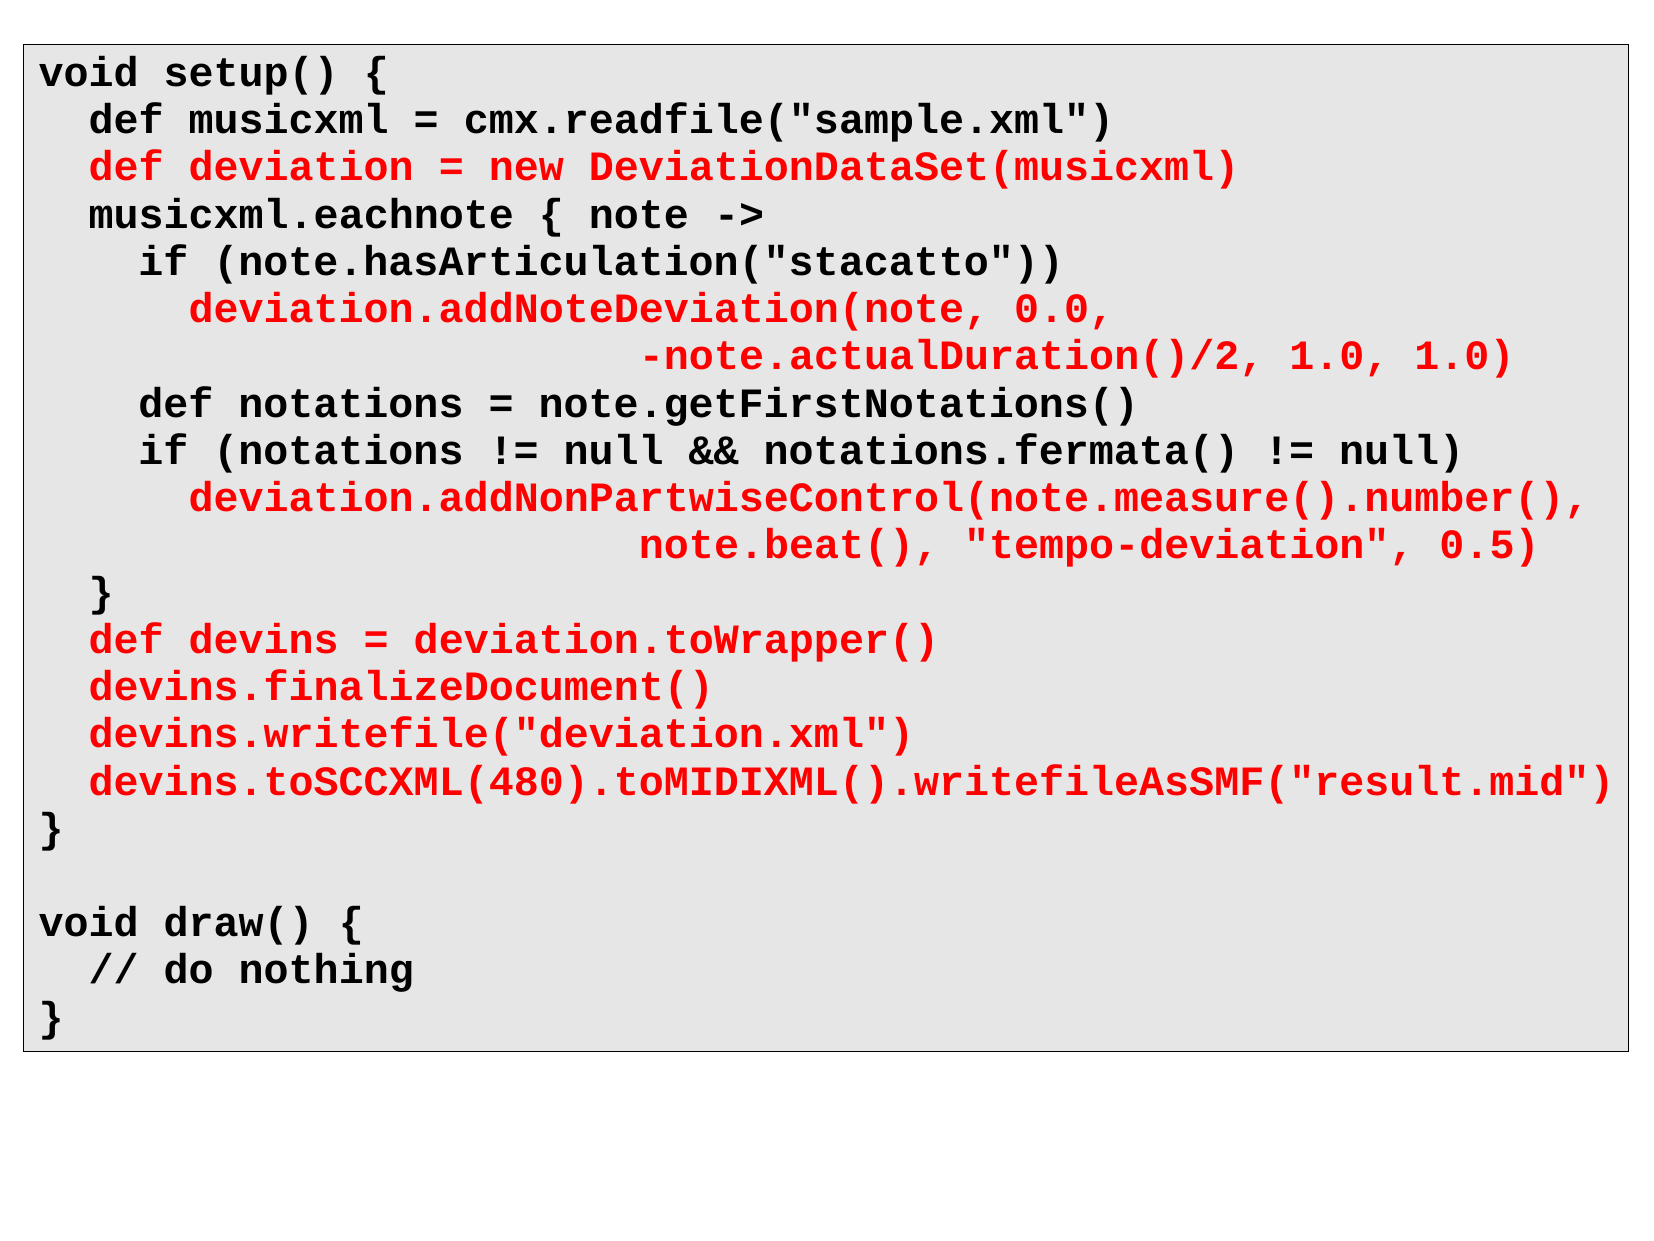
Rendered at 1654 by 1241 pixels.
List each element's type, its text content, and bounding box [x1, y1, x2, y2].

text_box void setup() { def musicxml = cmx.readfile("sample.xml") def deviation = new DeviationDataSet(musicxml) musicxml.eachnote { note -> if (note.hasArticulation("stacatto")) deviation.addNoteDeviation(note, 0.0, -note.actualDuration()/2, 1.0, 1.0) def notations = note.getFirstNotations() if (notations != null && notations.fermata() != null) deviation.addNonPartwiseControl(note.measure().number(), note.beat(), "tempo-deviation", 0.5) } def devins = deviation.toWrapper() devins.finalizeDocument() devins.writefile("deviation.xml") devins.toSCCXML(480).toMIDIXML().writefileAsSMF("result.mid") } void draw() { // do nothing } [23, 44, 1629, 1049]
